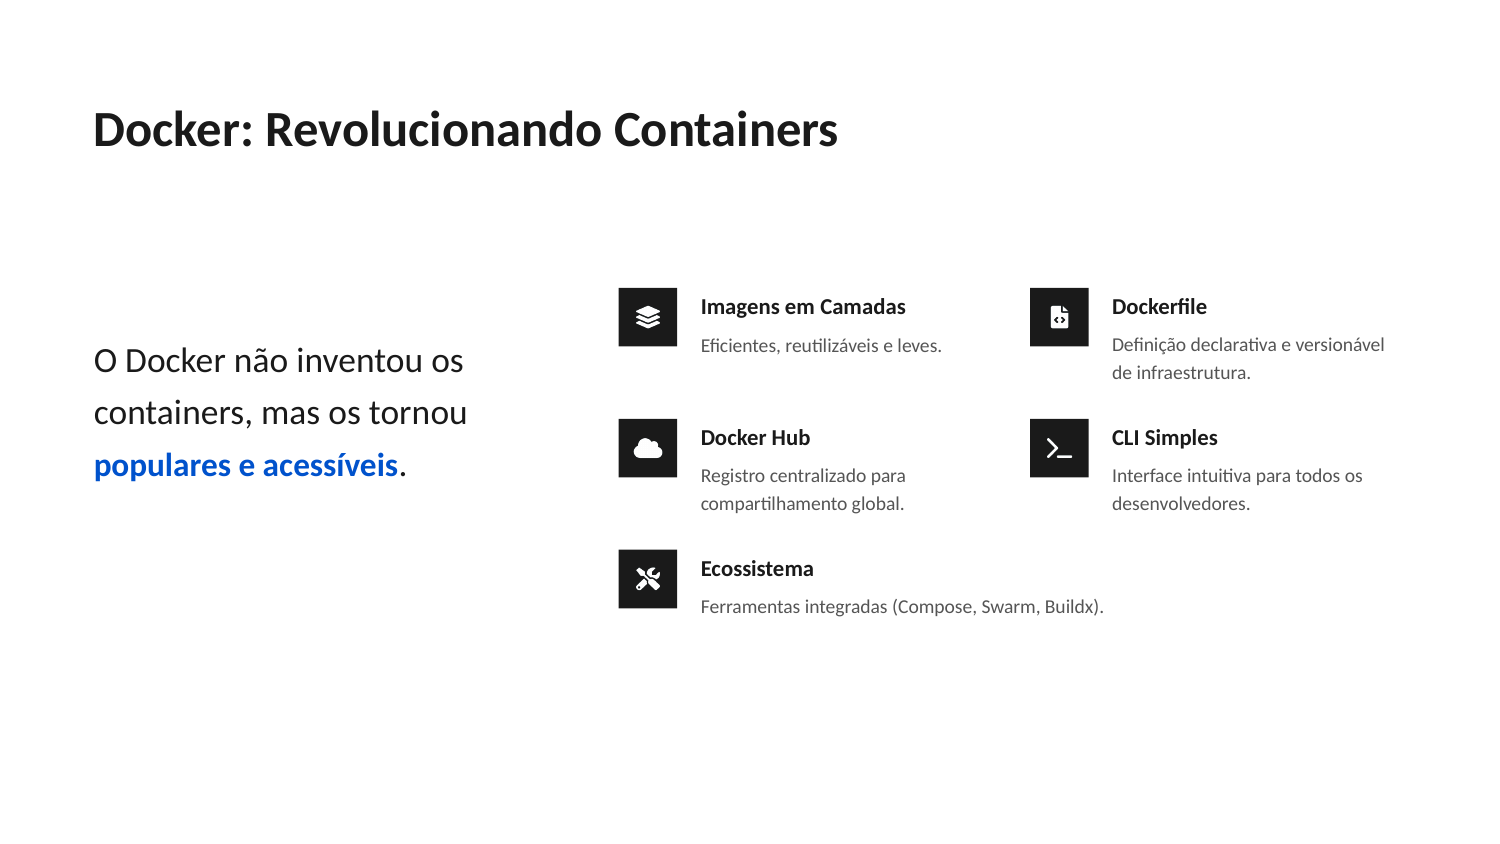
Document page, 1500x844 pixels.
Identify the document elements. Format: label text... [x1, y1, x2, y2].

text_box Ferramentas integradas (Compose, Swarm, Buildx). [700, 590, 1105, 619]
text_box O Docker não inventou os containers, mas os tornou populares e acessíveis. [93, 327, 554, 484]
text_box Registro centralizado para compartilhamento global. [700, 459, 995, 515]
text_box CLI Simples [1112, 418, 1218, 451]
text_box Docker: Revolucionando Containers [93, 93, 1032, 157]
text_box [618, 287, 678, 347]
text_box Interface intuitiva para todos os desenvolvedores. [1112, 459, 1407, 515]
text_box Eficientes, reutilizáveis e leves. [700, 328, 995, 356]
text_box Imagens em Camadas [700, 287, 906, 320]
text_box [1030, 418, 1089, 478]
picture [1050, 305, 1069, 329]
picture [1046, 436, 1073, 460]
text_box Ecossistema [700, 549, 815, 582]
picture [633, 436, 663, 460]
text_box Definição declarativa e versionável de infraestrutura. [1112, 328, 1407, 384]
text_box Dockerfile [1112, 287, 1208, 320]
picture [636, 567, 660, 591]
text_box [618, 549, 678, 609]
text_box [1030, 287, 1089, 347]
text_box Docker Hub [700, 418, 811, 451]
text_box [618, 418, 678, 478]
picture [636, 305, 660, 329]
